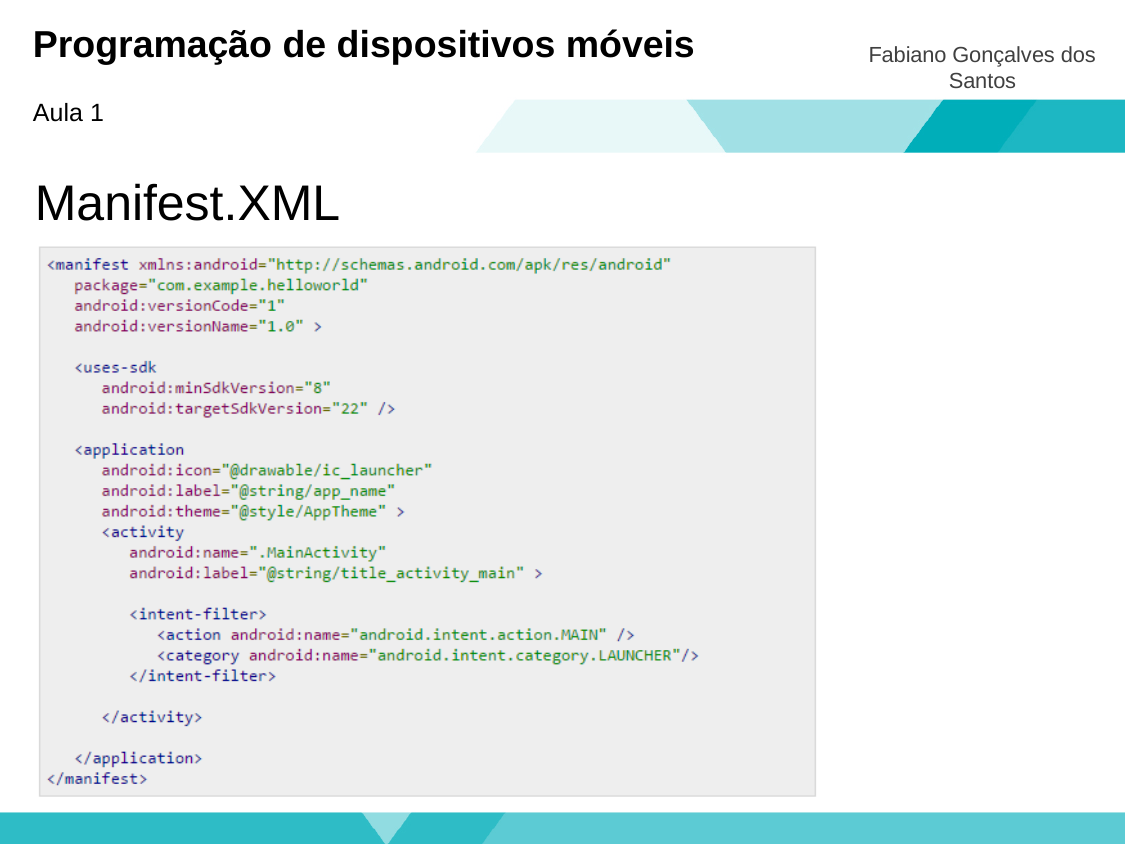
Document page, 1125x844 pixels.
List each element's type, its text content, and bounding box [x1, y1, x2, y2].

list Aula 1 [18, 88, 389, 140]
list Fabiano Gonçalves dos Santos [839, 33, 1125, 89]
title Programação de dispositivos móveis [18, 18, 767, 88]
picture [0, 0, 1125, 844]
text_box Manifest.XML [19, 163, 356, 239]
